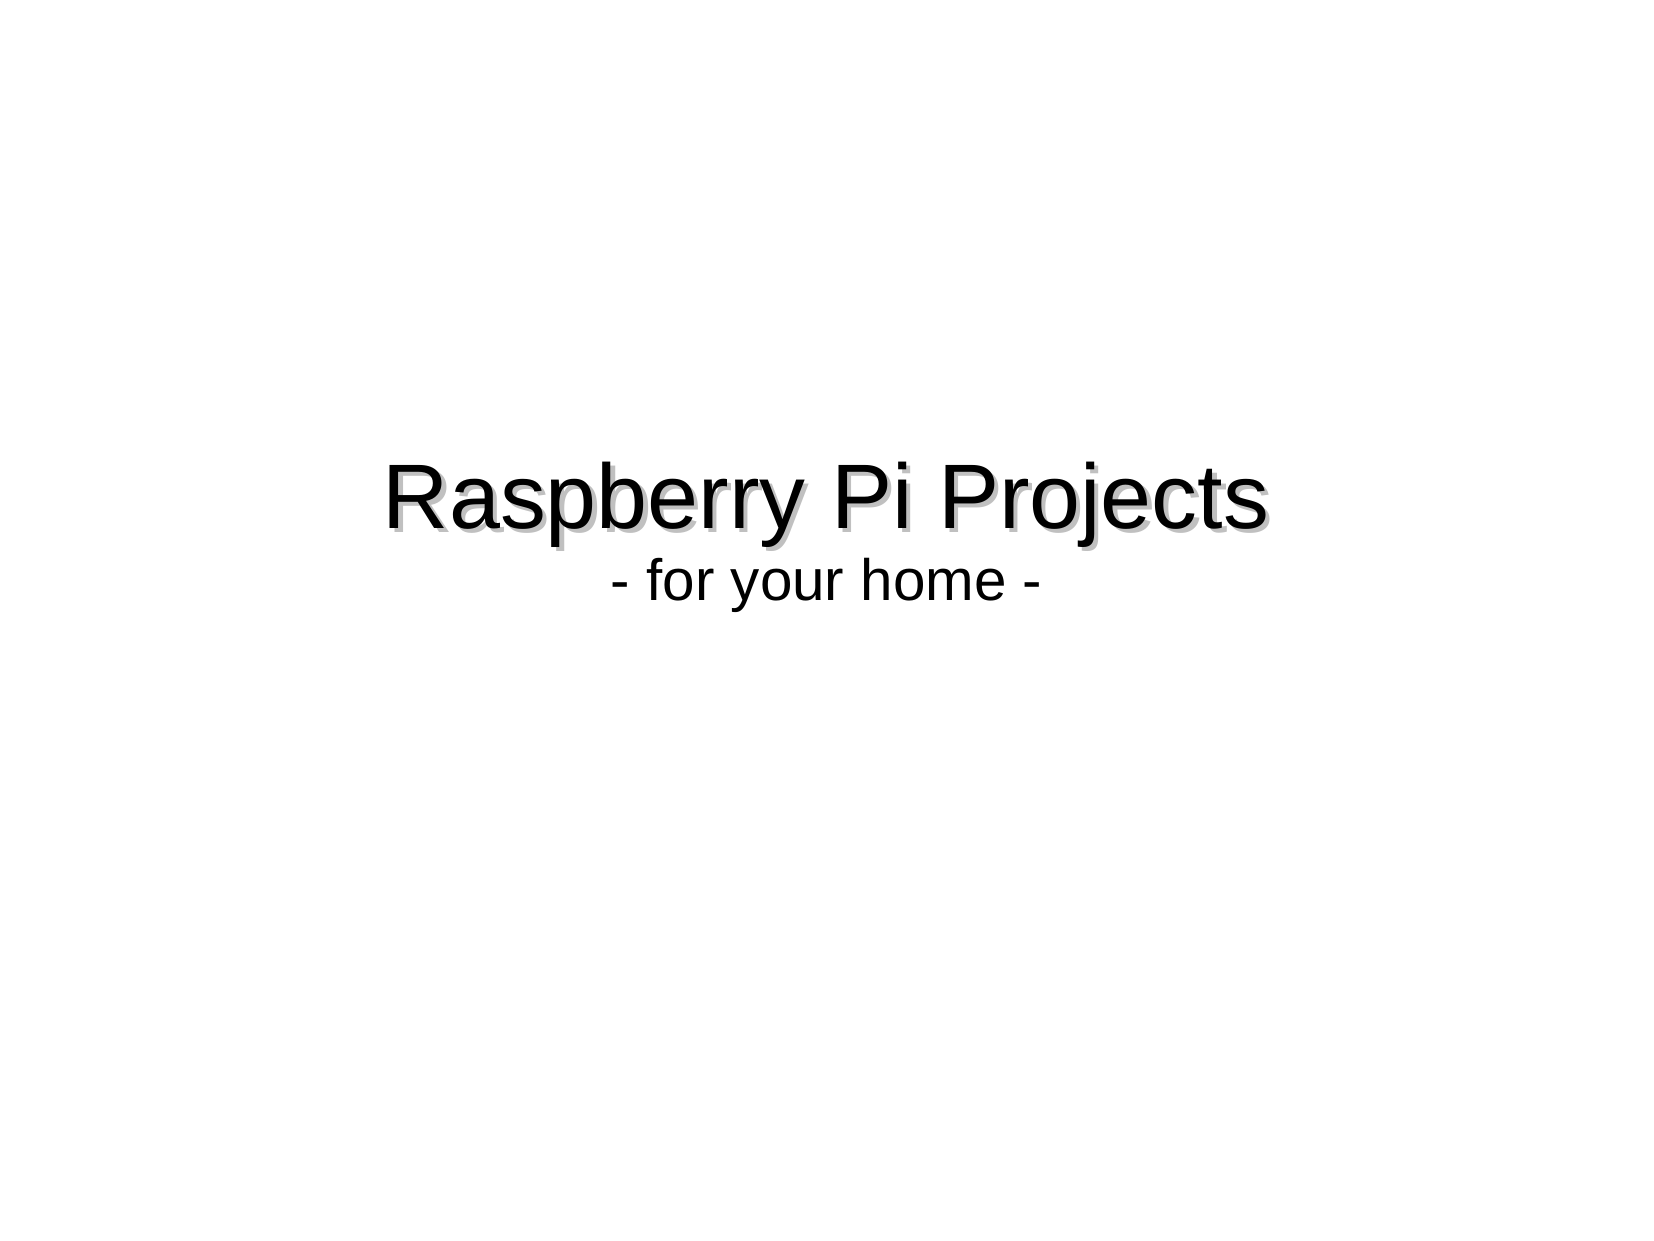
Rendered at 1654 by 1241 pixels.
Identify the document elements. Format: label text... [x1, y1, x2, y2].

subtitle Raspberry Pi Projects - for your home - [82, 49, 1571, 1010]
